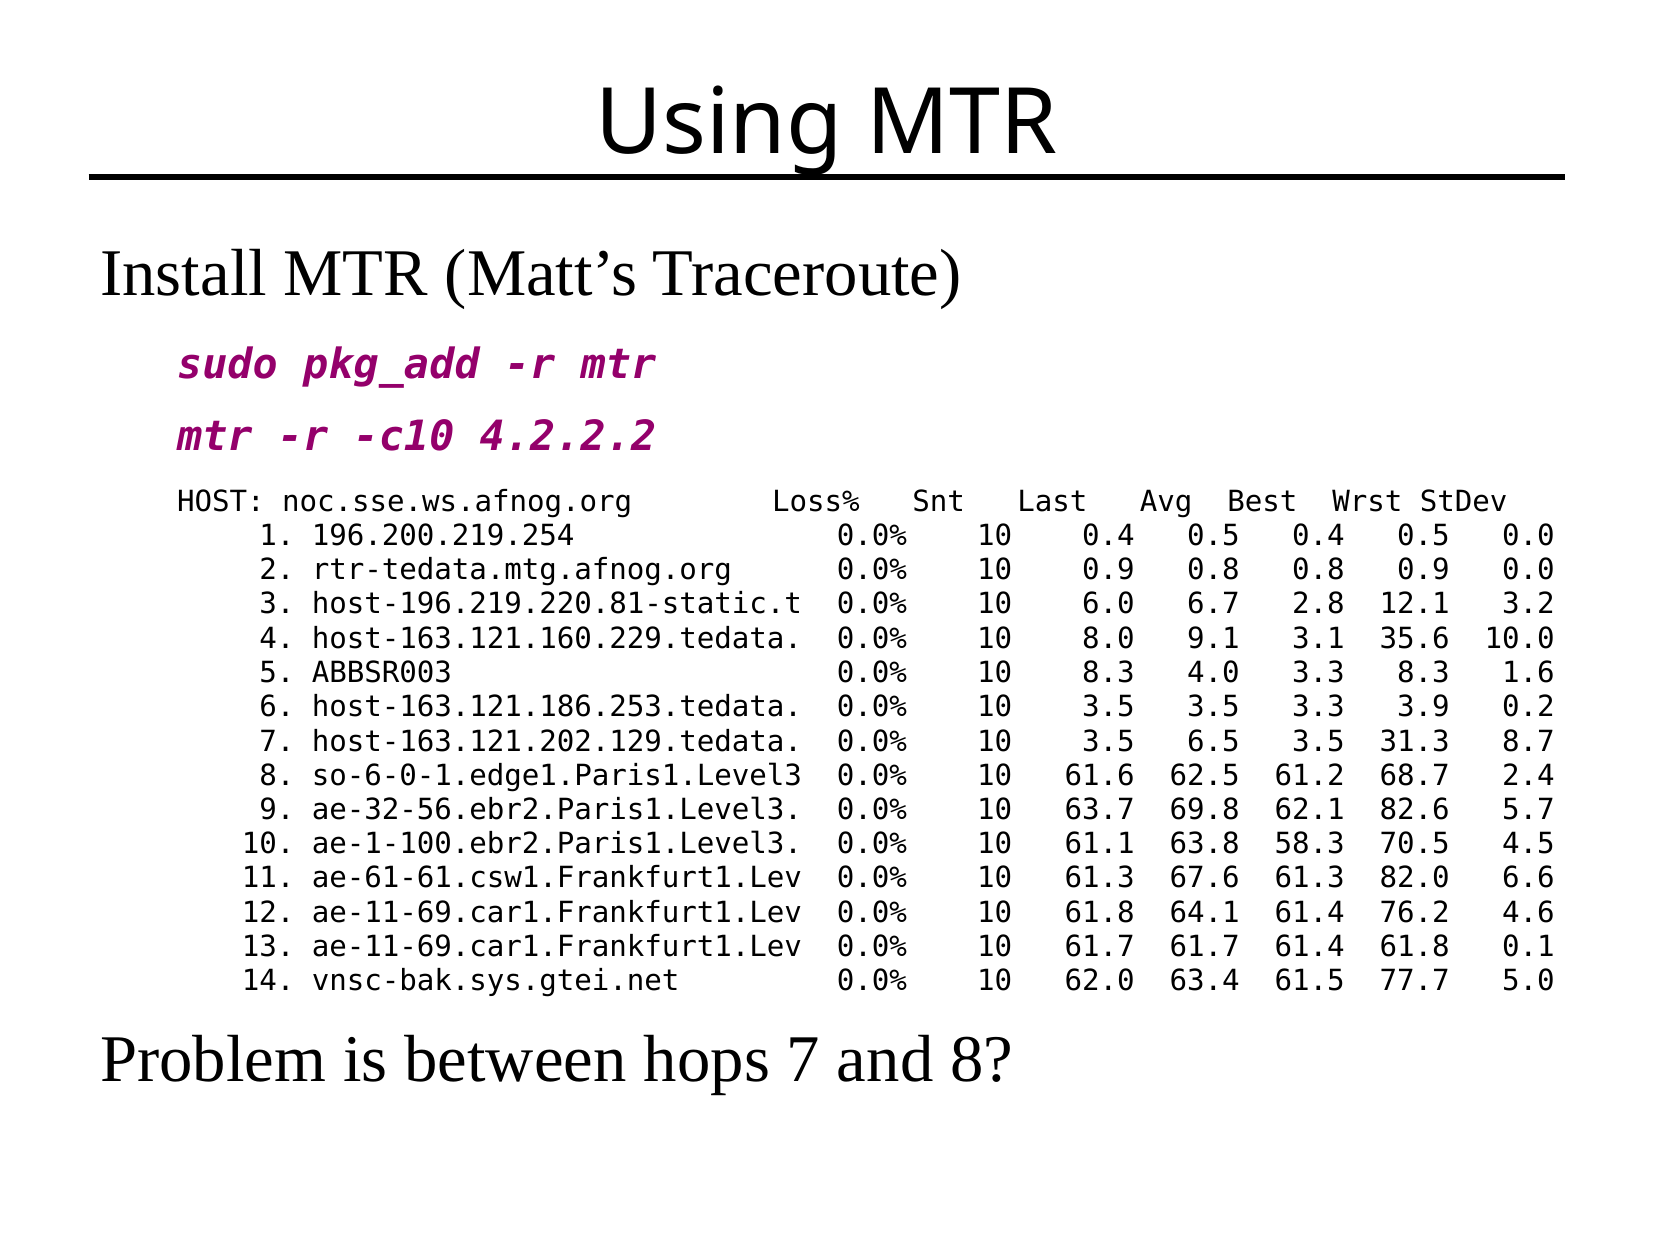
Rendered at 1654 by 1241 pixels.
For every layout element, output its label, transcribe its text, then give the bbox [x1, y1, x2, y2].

title Using MTR [82, 36, 1571, 200]
list Install MTR (Matt’s Traceroute) sudo pkg_add -r mtr mtr -r -c10 4.2.2.2 HOST: noc.sse.ws.afnog.org Loss% Snt Last Avg Best Wrst StDev 1. 196.200.219.254 0.0% 10 0.4 0.5 0.4 0.5 0.0 2. rtr-tedata.mtg.afnog.org 0.0% 10 0.9 0.8 0.8 0.9 0.0 3. host-196.219.220.81-static.t 0.0% 10 6.0 6.7 2.8 12.1 3.2 4. host-163.121.160.229.tedata. 0.0% 10 8.0 9.1 3.1 35.6 10.0 5. ABBSR003 0.0% 10 8.3 4.0 3.3 8.3 1.6 6. host-163.121.186.253.tedata. 0.0% 10 3.5 3.5 3.3 3.9 0.2 7. host-163.121.202.129.tedata. 0.0% 10 3.5 6.5 3.5 31.3 8.7 8. so-6-0-1.edge1.Paris1.Level3 0.0% 10 61.6 62.5 61.2 68.7 2.4 9. ae-32-56.ebr2.Paris1.Level3. 0.0% 10 63.7 69.8 62.1 82.6 5.7 10. ae-1-100.ebr2.Paris1.Level3. 0.0% 10 61.1 63.8 58.3 70.5 4.5 11. ae-61-61.csw1.Frankfurt1.Lev 0.0% 10 61.3 67.6 61.3 82.0 6.6 12. ae-11-69.car1.Frankfurt1.Lev 0.0% 10 61.8 64.1 61.4 76.2 4.6 13. ae-11-69.car1.Frankfurt1.Lev 0.0% 10 61.7 61.7 61.4 61.8 0.1 14. vnsc-bak.sys.gtei.net 0.0% 10 62.0 63.4 61.5 77.7 5.0 Problem is between hops 7 and 8? [82, 236, 1571, 1108]
